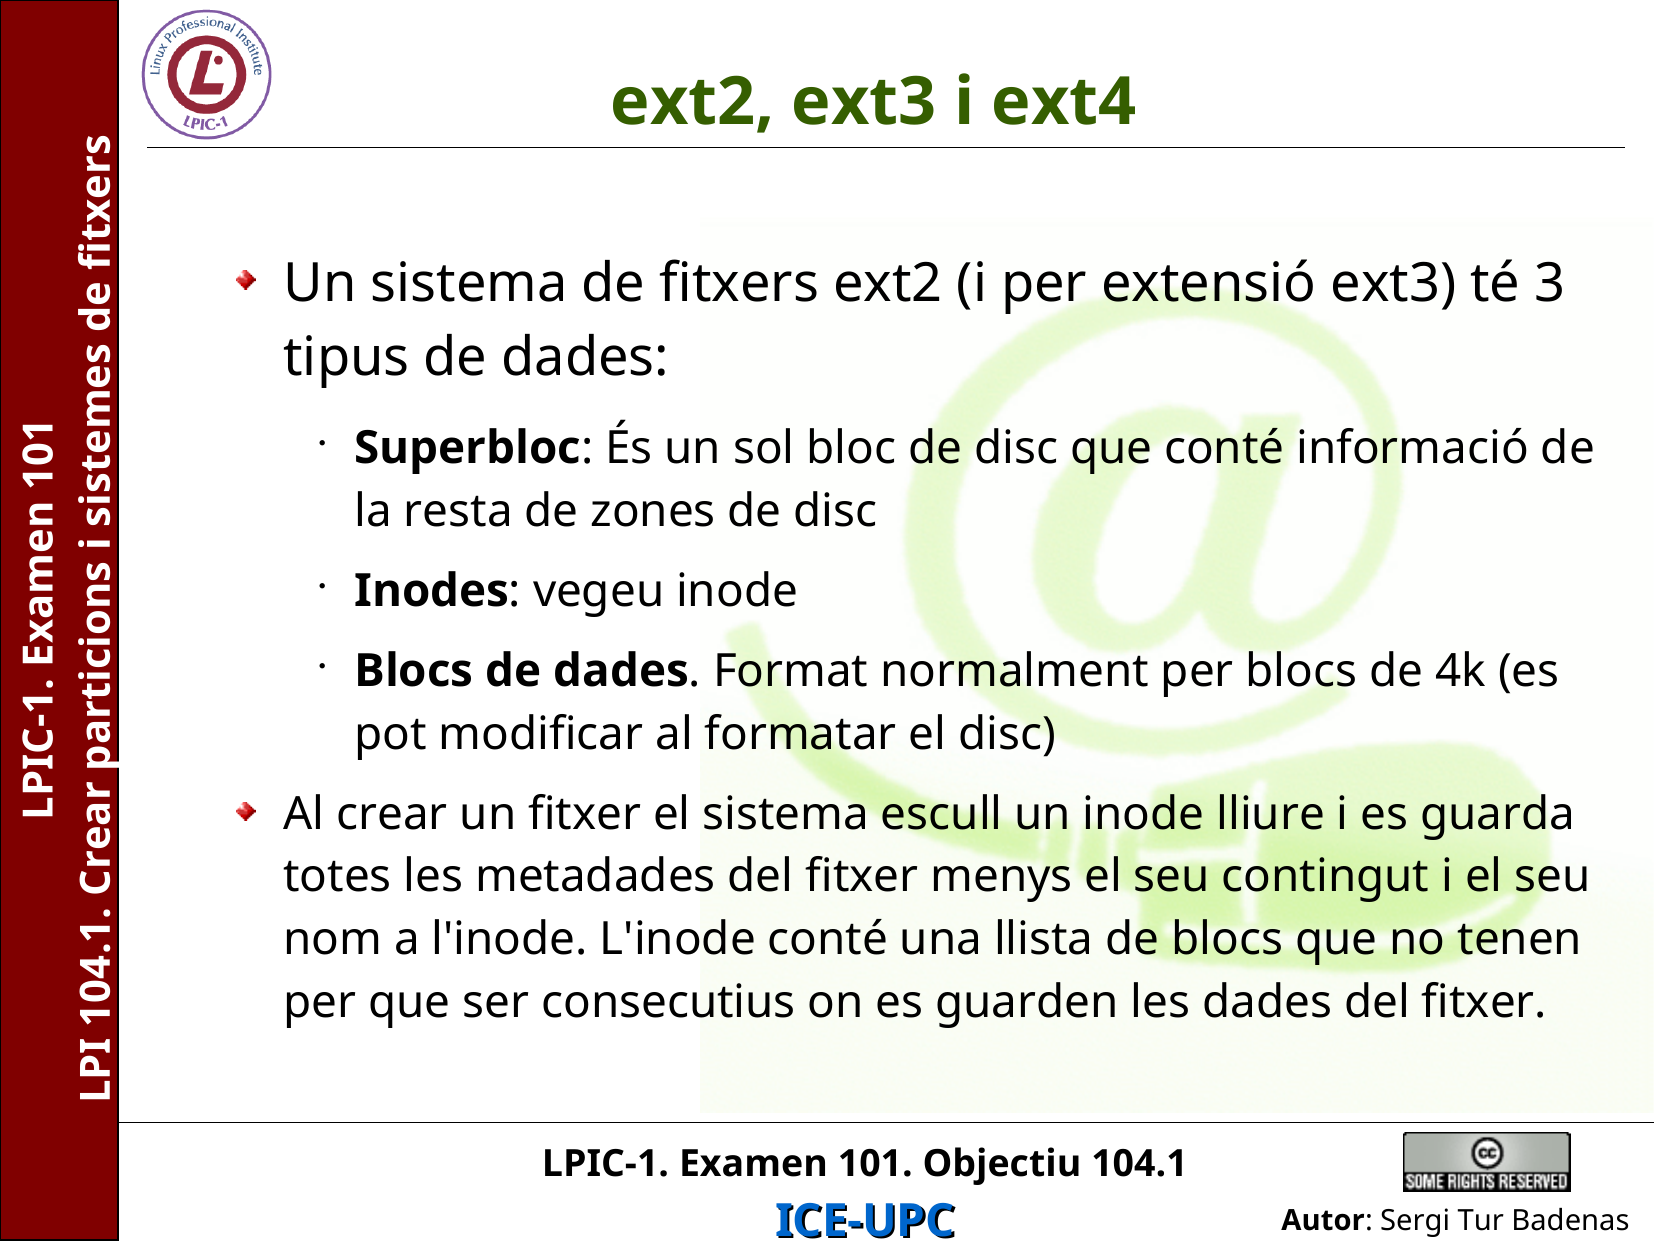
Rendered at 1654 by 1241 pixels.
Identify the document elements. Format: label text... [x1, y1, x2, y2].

picture [135, 5, 277, 55]
list Un sistema de fitxers ext2 (i per extensió ext3) té 3 tipus de dades: Superbloc: És un sol bloc de disc que conté informació de la resta de zones de disc Inodes: vegeu inode Blocs de dades. Format normalment per blocs de 4k (es pot modificar al formatar el disc) Al crear un fitxer el sistema escull un inode lliure i es guarda totes les metadades del fitxer menys el seu contingut i el seu nom a l'inode. L'inode conté una llista de blocs que no tenen per que ser consecutius on es guarden les dades del fitxer. [141, 242, 1630, 1091]
title ext2, ext3 i ext4 [129, 55, 1619, 142]
picture [700, 217, 1654, 1113]
picture [1403, 1132, 1571, 1192]
